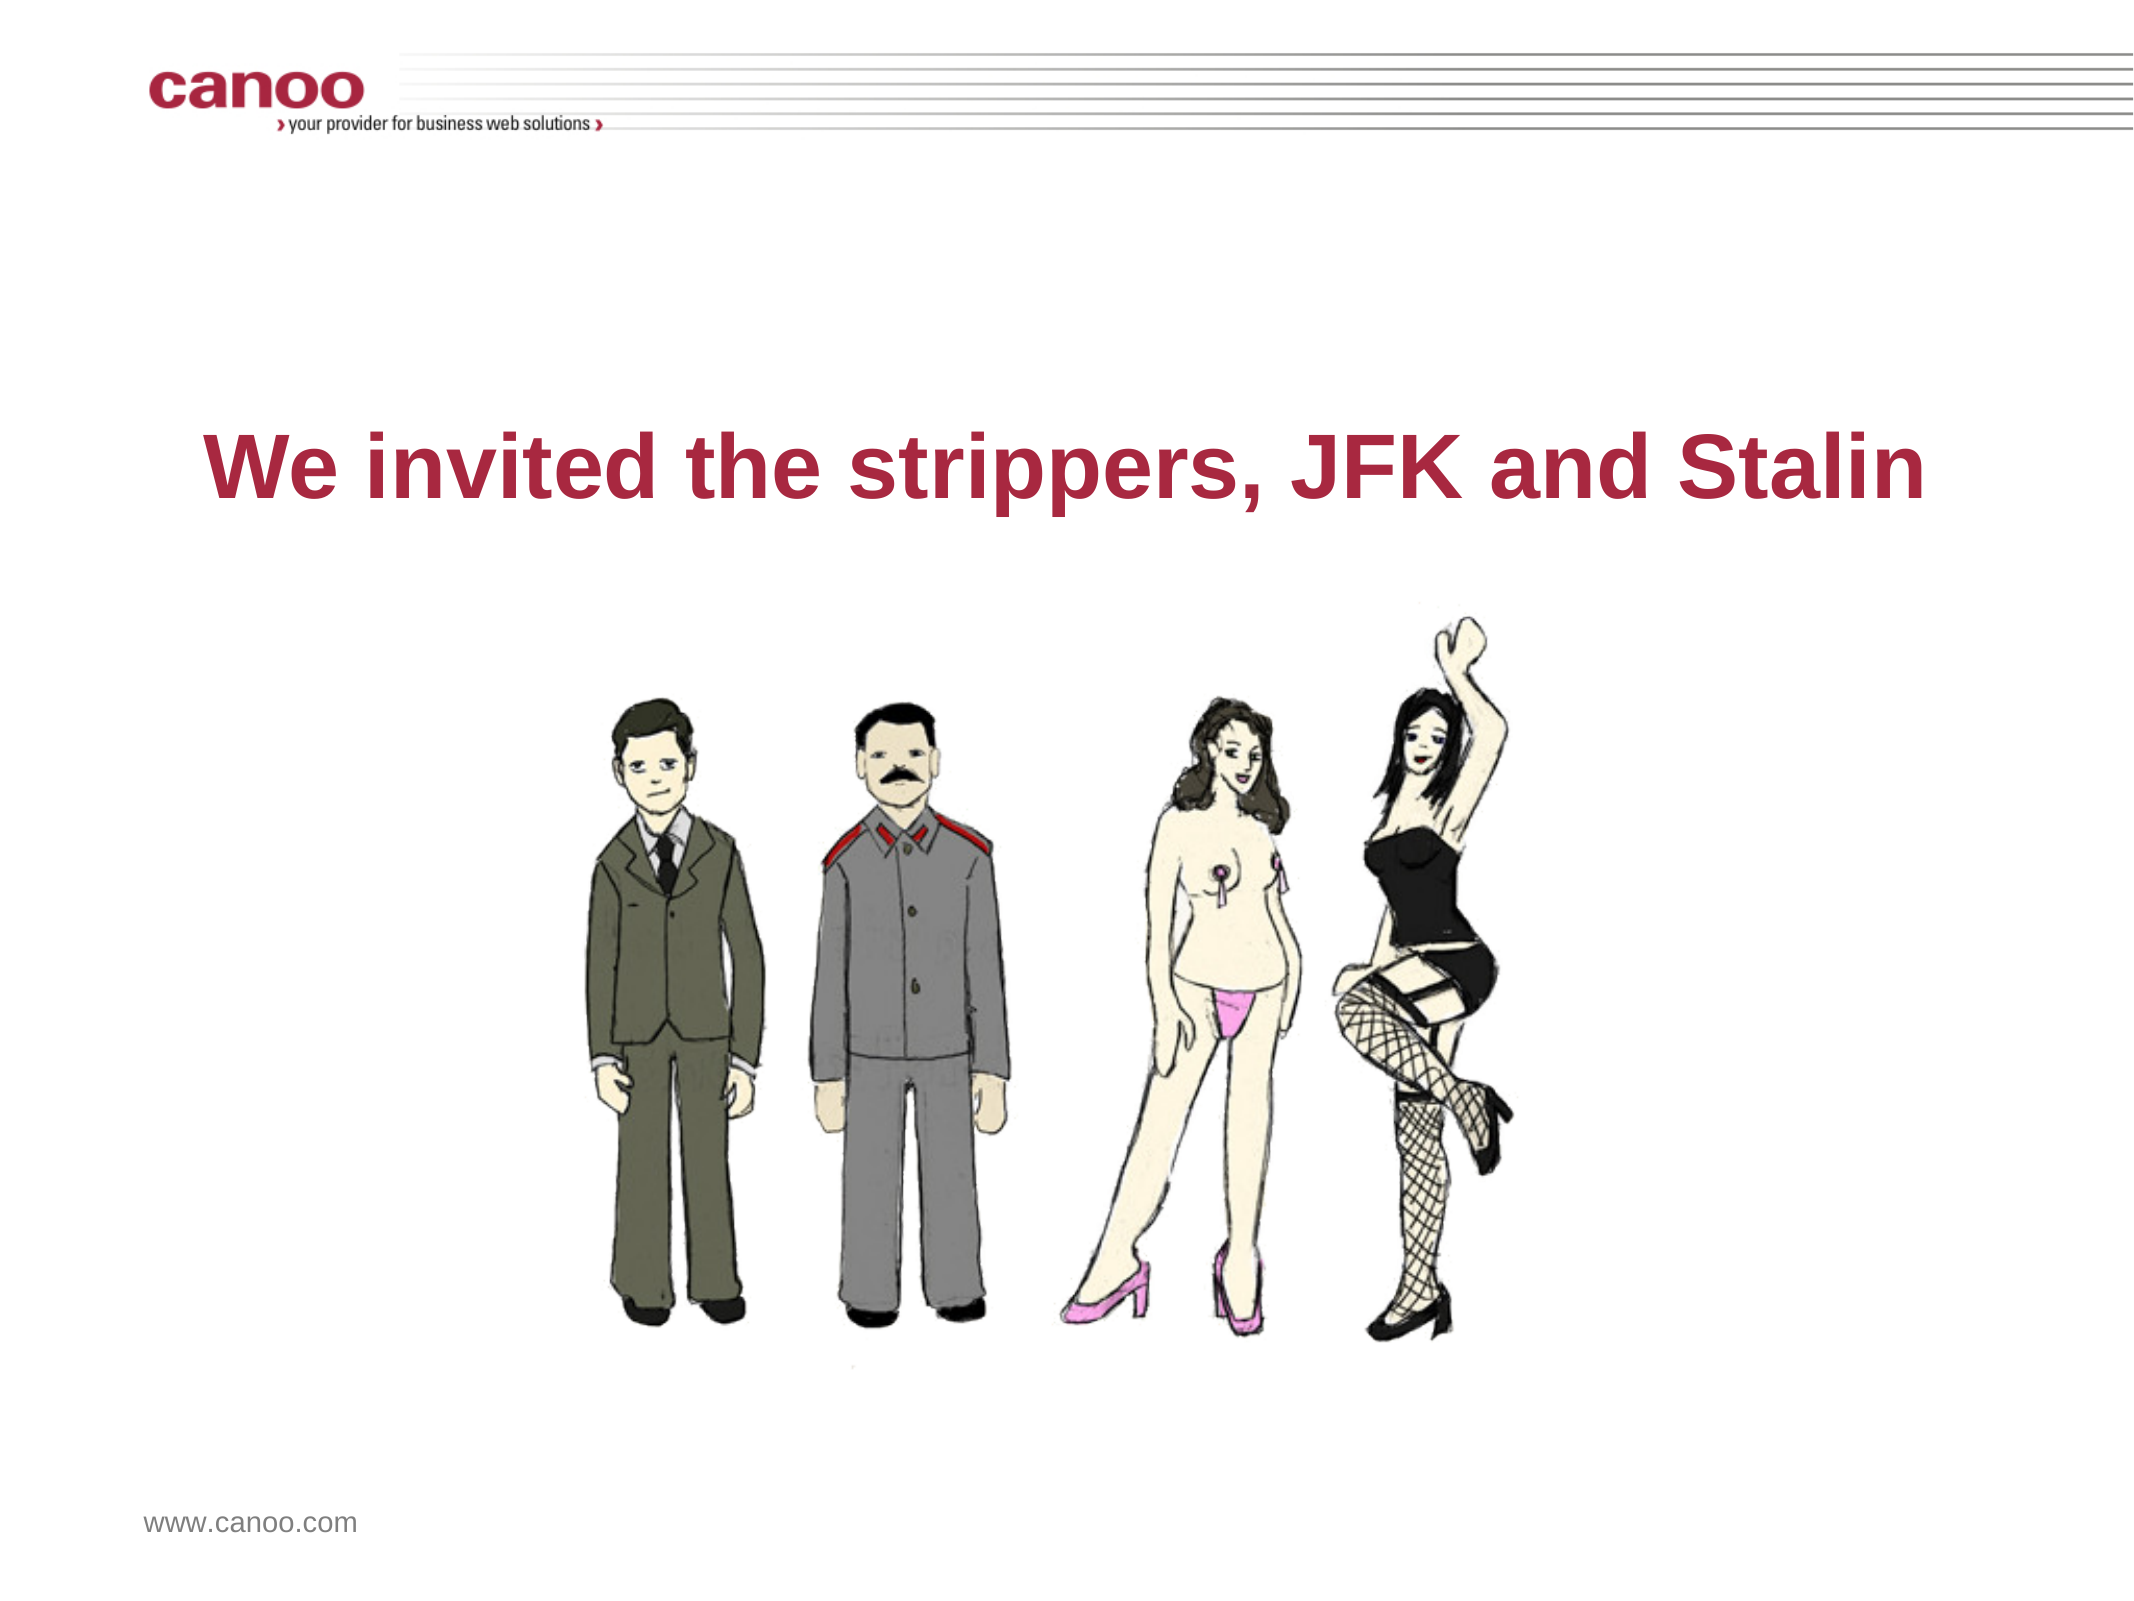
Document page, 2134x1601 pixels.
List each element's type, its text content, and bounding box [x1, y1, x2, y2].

picture [535, 592, 1615, 1372]
picture [0, 21, 2134, 188]
title We invited the strippers, JFK and Stalin [127, 339, 2006, 525]
